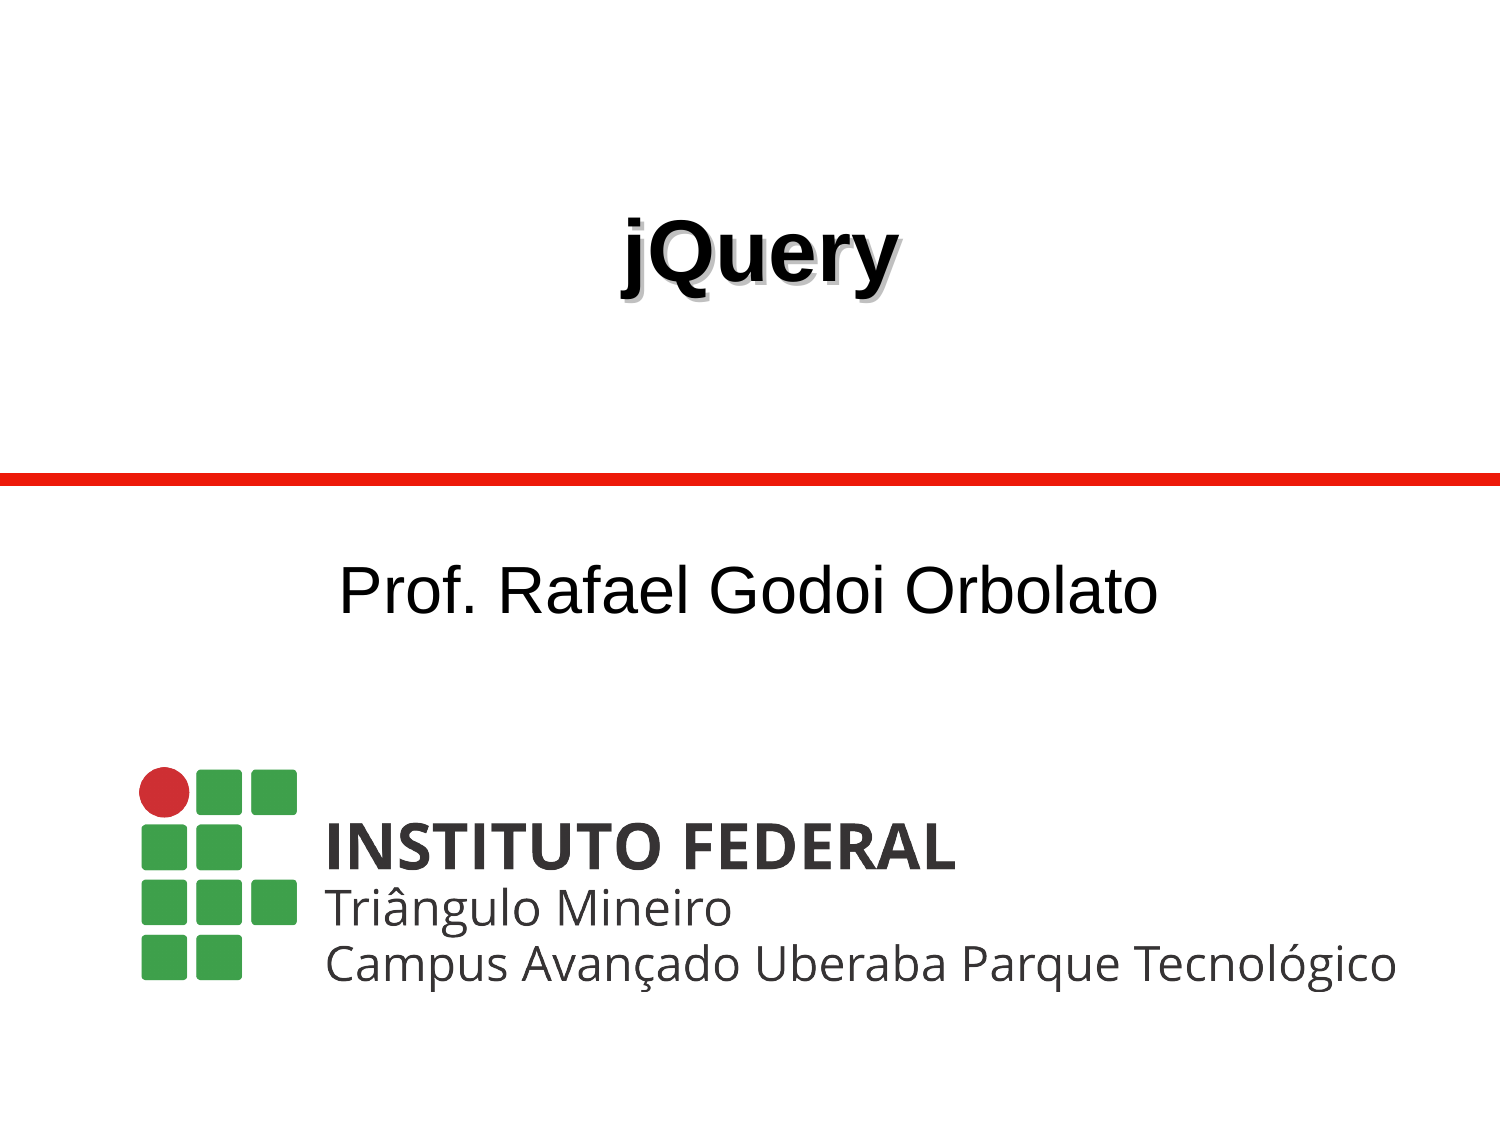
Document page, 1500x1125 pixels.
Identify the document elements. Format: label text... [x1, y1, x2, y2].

picture [139, 767, 1395, 992]
title jQuery [123, 88, 1399, 404]
text_box Prof. Rafael Godoi Orbolato [295, 538, 1204, 756]
